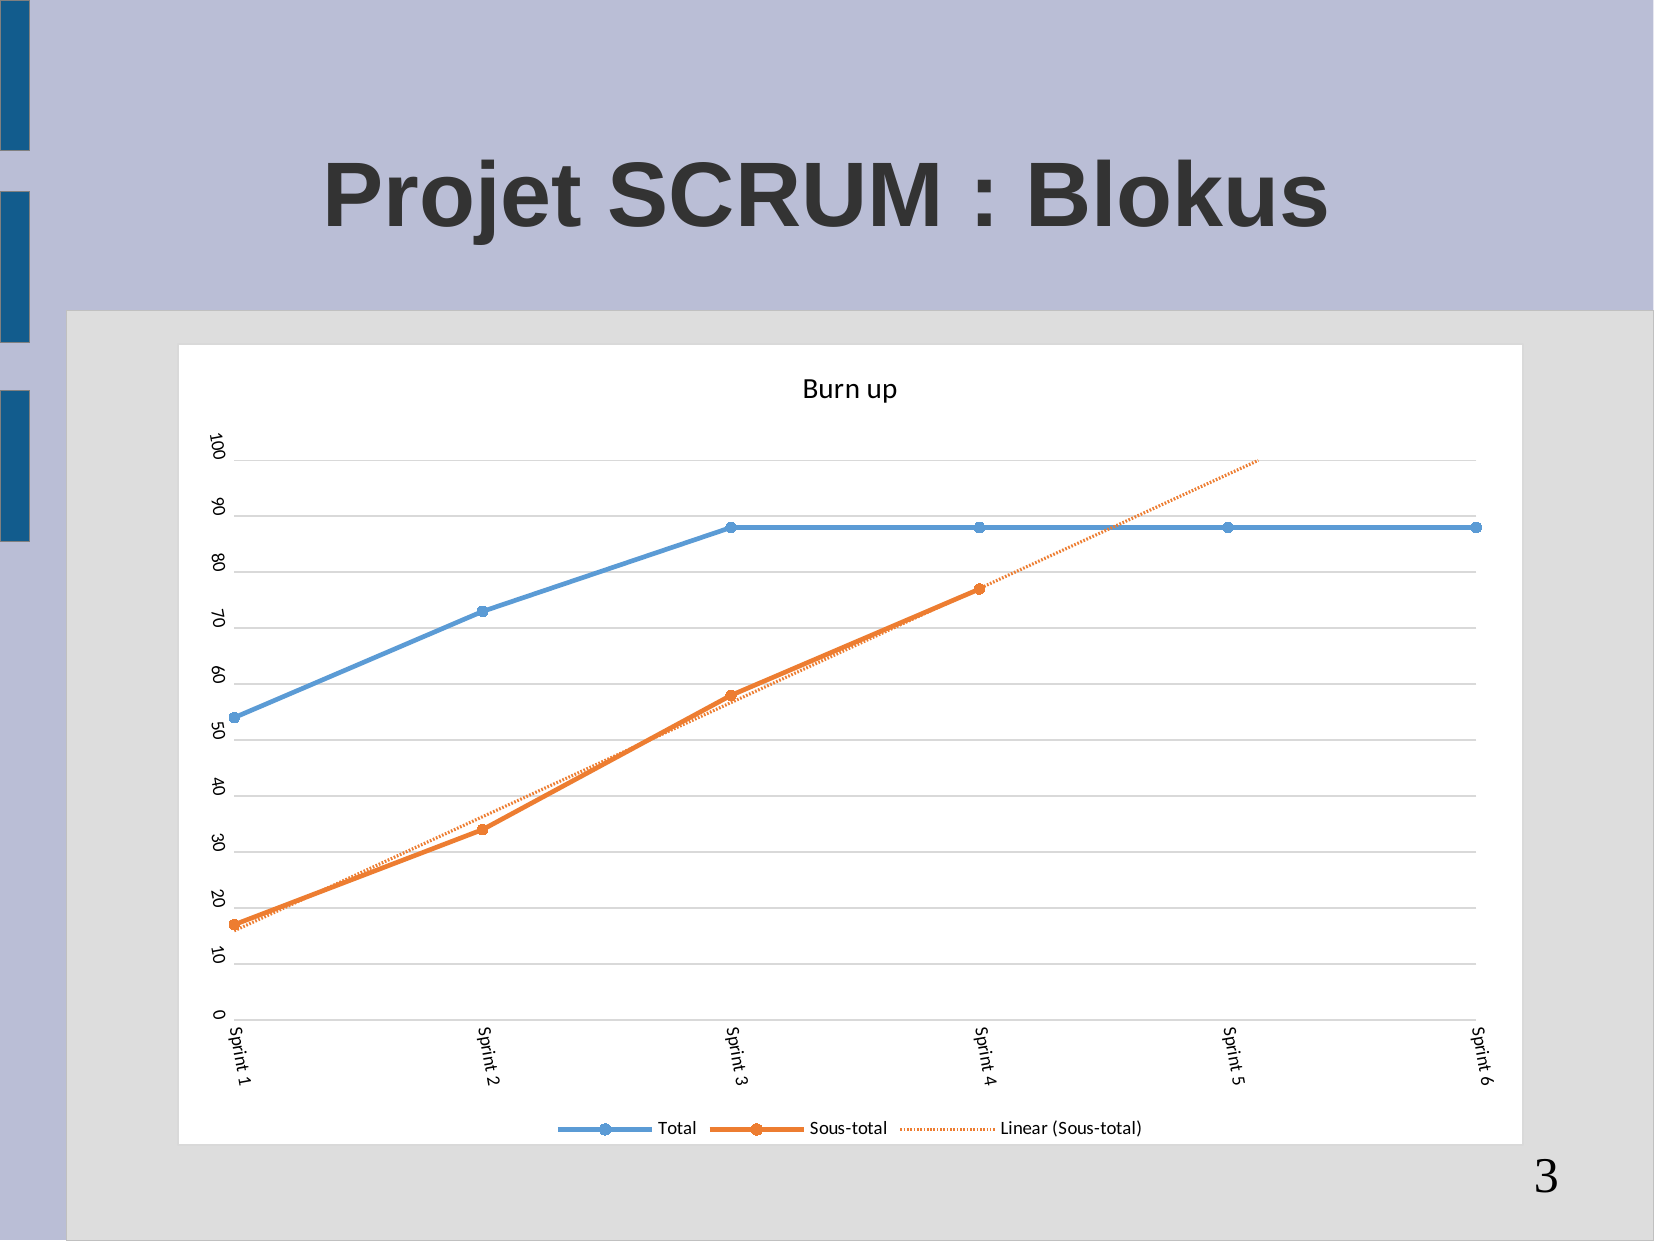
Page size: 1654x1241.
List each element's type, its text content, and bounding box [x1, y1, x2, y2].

chart [177, 343, 1524, 1146]
title Projet SCRUM : Blokus [121, 91, 1534, 299]
text_box 3 [1533, 1148, 1560, 1205]
